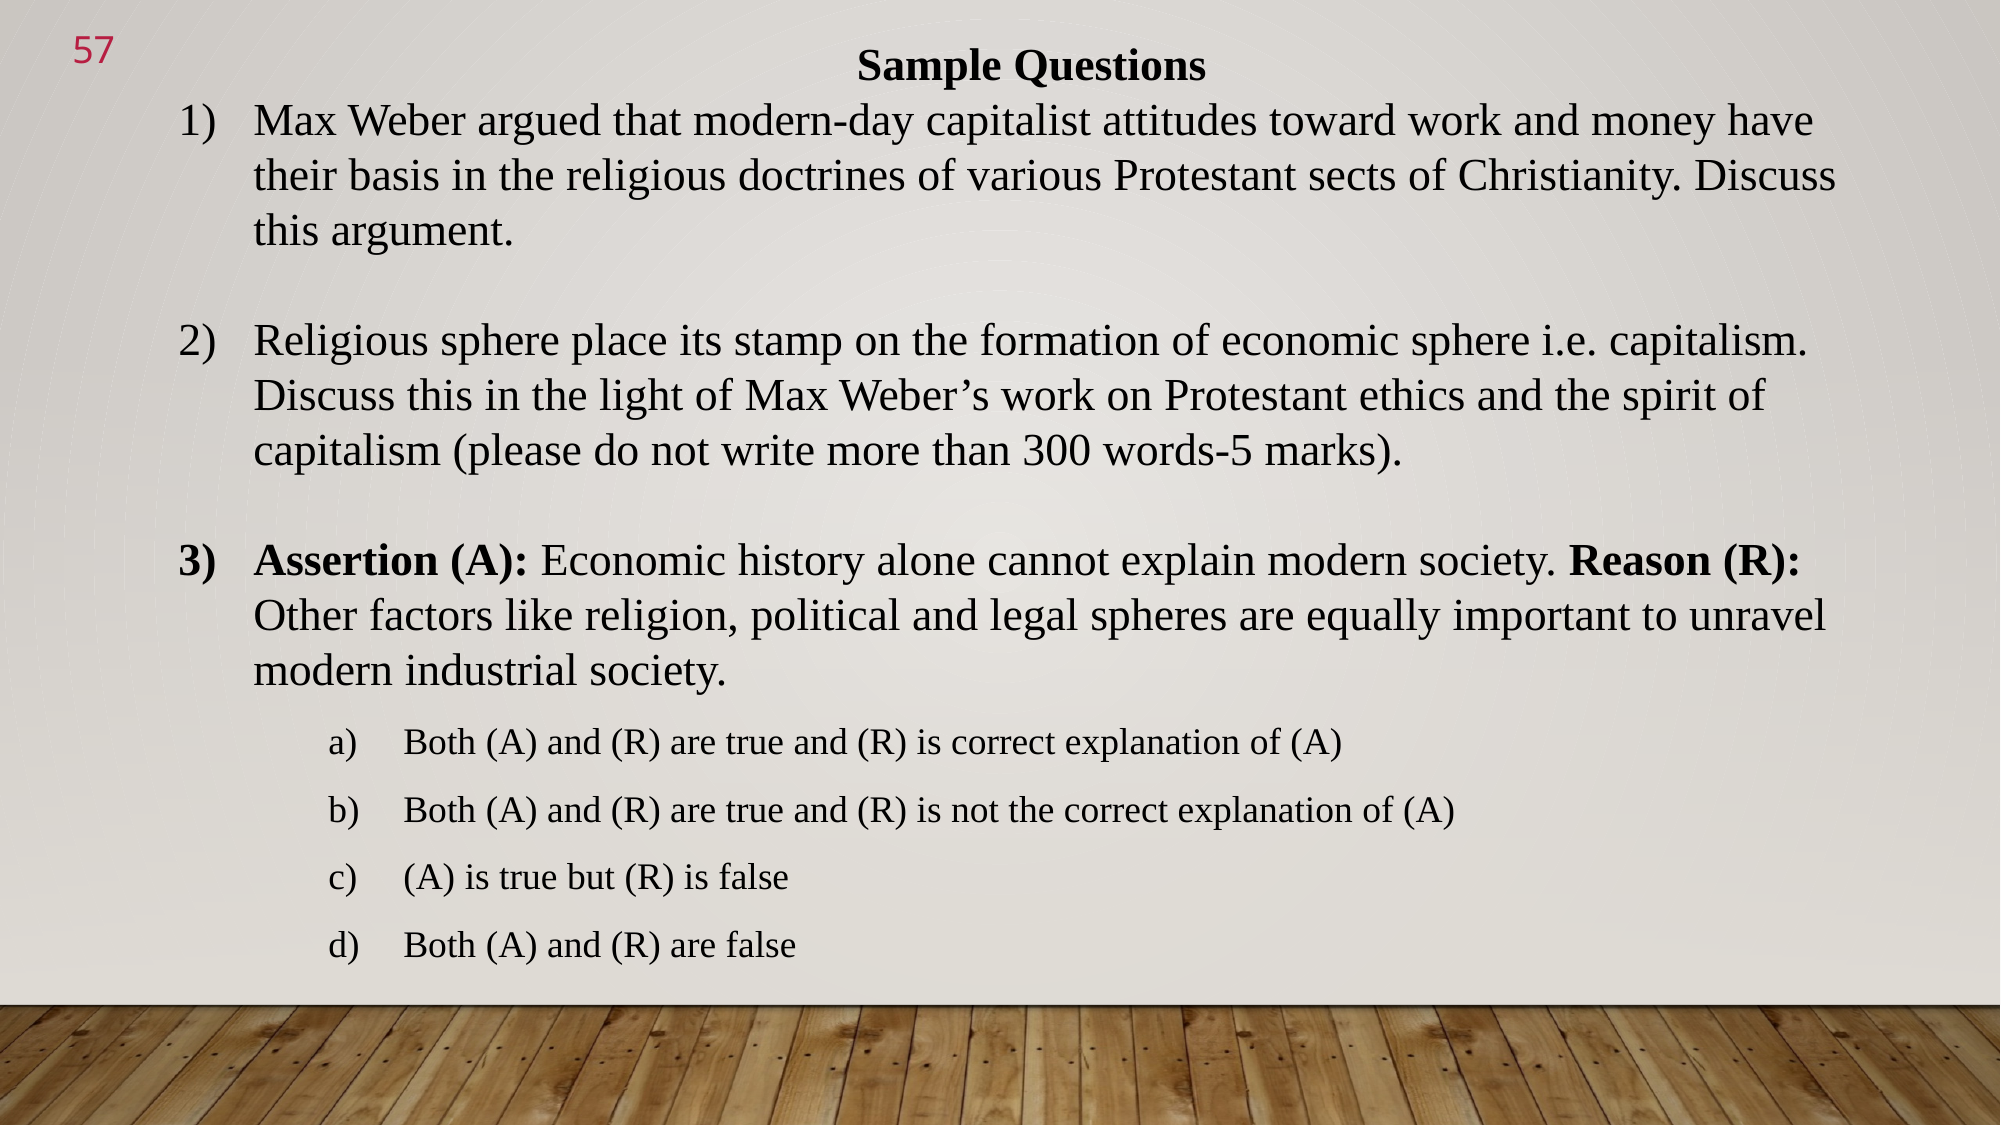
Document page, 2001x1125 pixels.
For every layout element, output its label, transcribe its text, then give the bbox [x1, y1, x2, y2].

slide_number 21 [0, 18, 88, 102]
picture [0, 1005, 2000, 1125]
text_box Sample Questions Max Weber argued that modern-day capitalist attitudes toward work and money have their basis in the religious doctrines of various Protestant sects of Christianity. Discuss this argument. Religious sphere place its stamp on the formation of economic sphere i.e. capitalism. Discuss this in the light of Max Weber’s work on Protestant ethics and the spirit of capitalism (please do not write more than 300 words-5 marks). Assertion (A): Economic history alone cannot explain modern society. Reason (R): Other factors like religion, political and legal spheres are equally important to unravel modern industrial society. Both (A) and (R) are true and (R) is correct explanation of (A) Both (A) and (R) are true and (R) is not the correct explanation of (A) (A) is true but (R) is false Both (A) and (R) are false [88, 0, 1912, 973]
